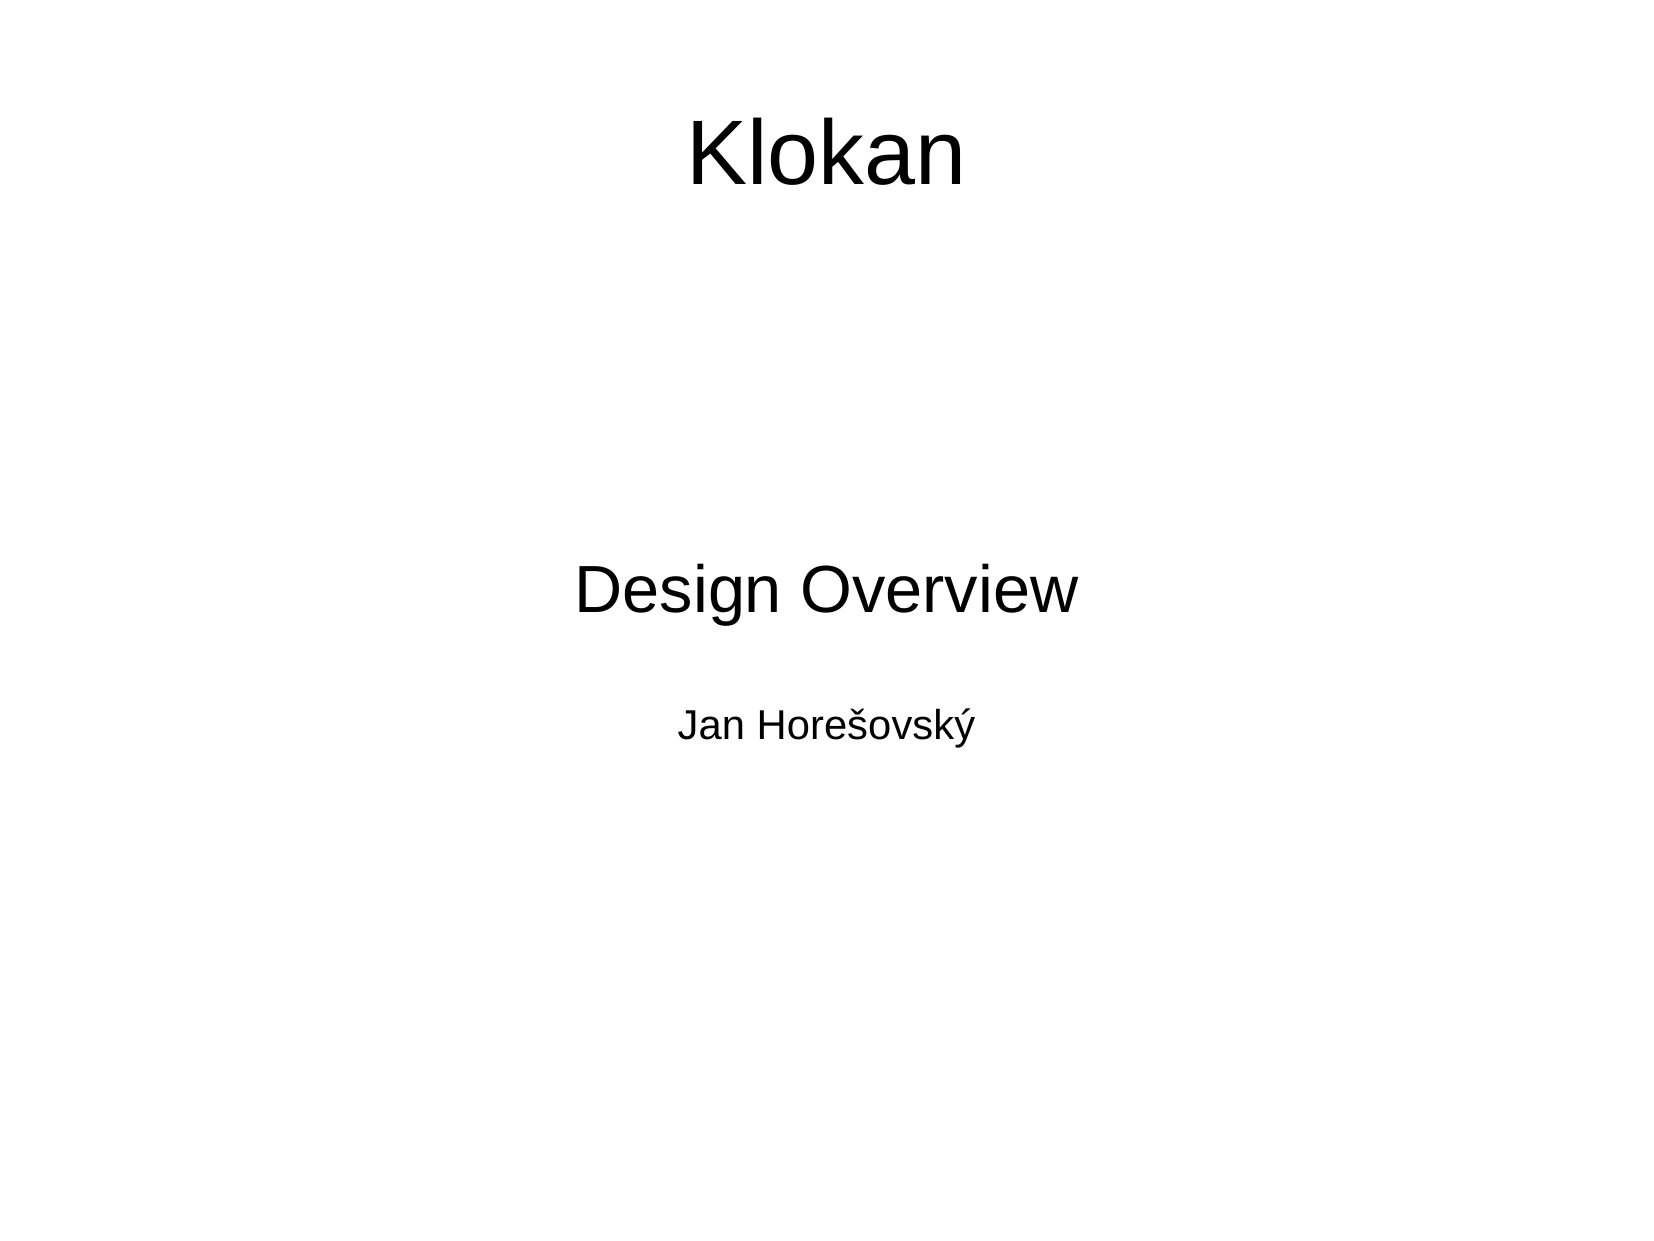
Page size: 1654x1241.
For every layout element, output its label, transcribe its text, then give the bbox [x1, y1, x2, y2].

subtitle Design Overview Jan Horešovský [82, 290, 1571, 1010]
title Klokan [82, 49, 1571, 257]
